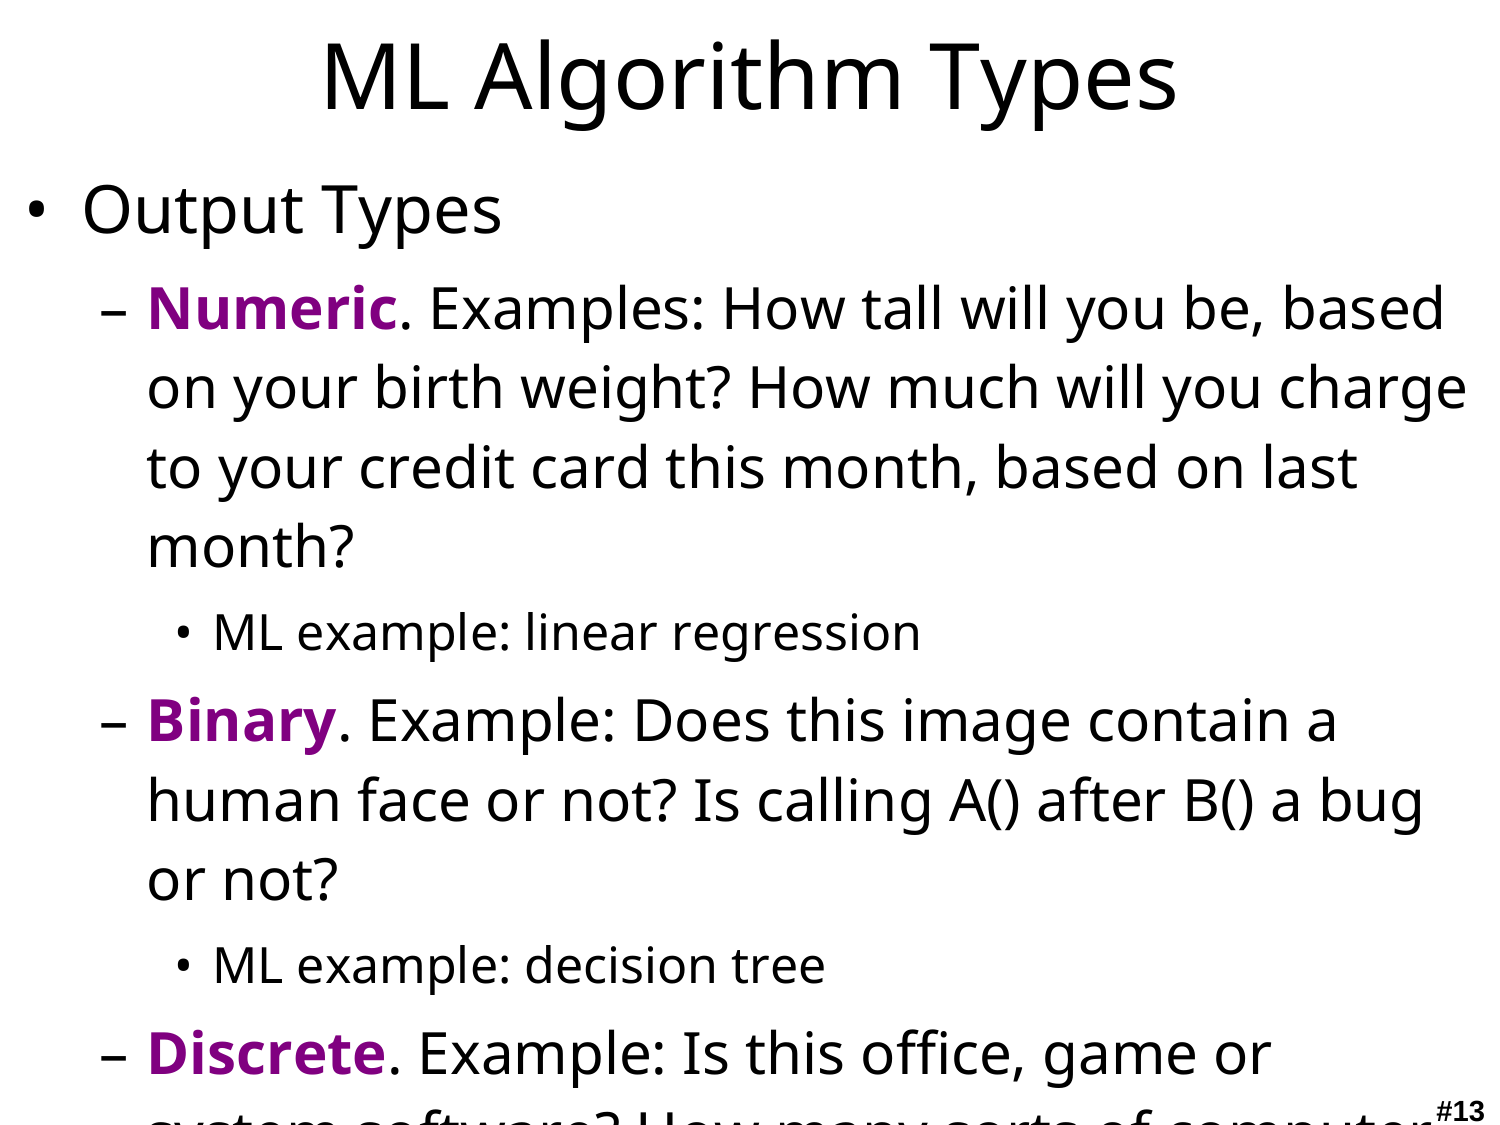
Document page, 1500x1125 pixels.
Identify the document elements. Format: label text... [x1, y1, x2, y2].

title ML Algorithm Types [24, 0, 1476, 162]
list Output Types Numeric. Examples: How tall will you be, based on your birth weight? How much will you charge to your credit card this month, based on last month? ML example: linear regression Binary. Example: Does this image contain a human face or not? Is calling A() after B() a bug or not? ML example: decision tree Discrete. Example: Is this office, game or system software? How many sorts of computer intrusions are there, based on attacker behavior? ML example: k-means clustering [24, 162, 1476, 1105]
